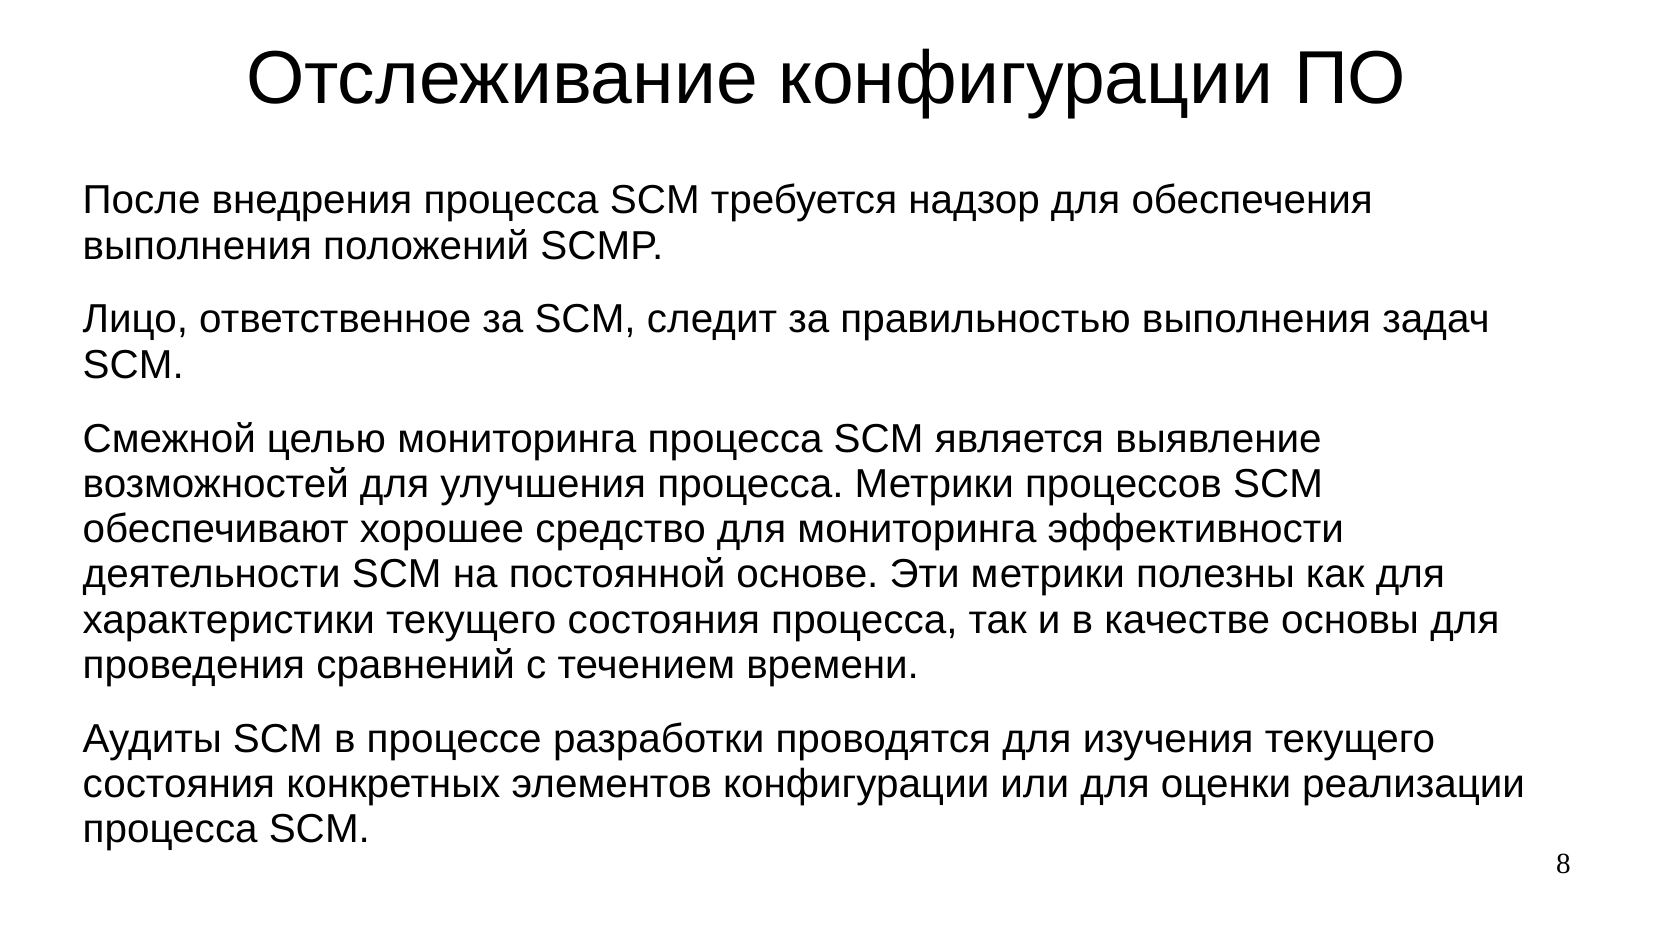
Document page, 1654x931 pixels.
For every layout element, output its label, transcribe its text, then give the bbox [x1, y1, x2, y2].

title Отслеживание конфигурации ПО [82, 35, 1571, 120]
list После внедрения процесса SCM требуется надзор для обеспечения выполнения положений SCMP. Лицо, ответственное за SCM, следит за правильностью выполнения задач SCM. Смежной целью мониторинга процесса SCM является выявление возможностей для улучшения процесса. Метрики процессов SCM обеспечивают хорошее средство для мониторинга эффективности деятельности SCM на постоянной основе. Эти метрики полезны как для характеристики текущего состояния процесса, так и в качестве основы для проведения сравнений с течением времени. Аудиты SCM в процессе разработки проводятся для изучения текущего состояния конкретных элементов конфигурации или для оценки реализации процесса SCM. [82, 177, 1571, 857]
